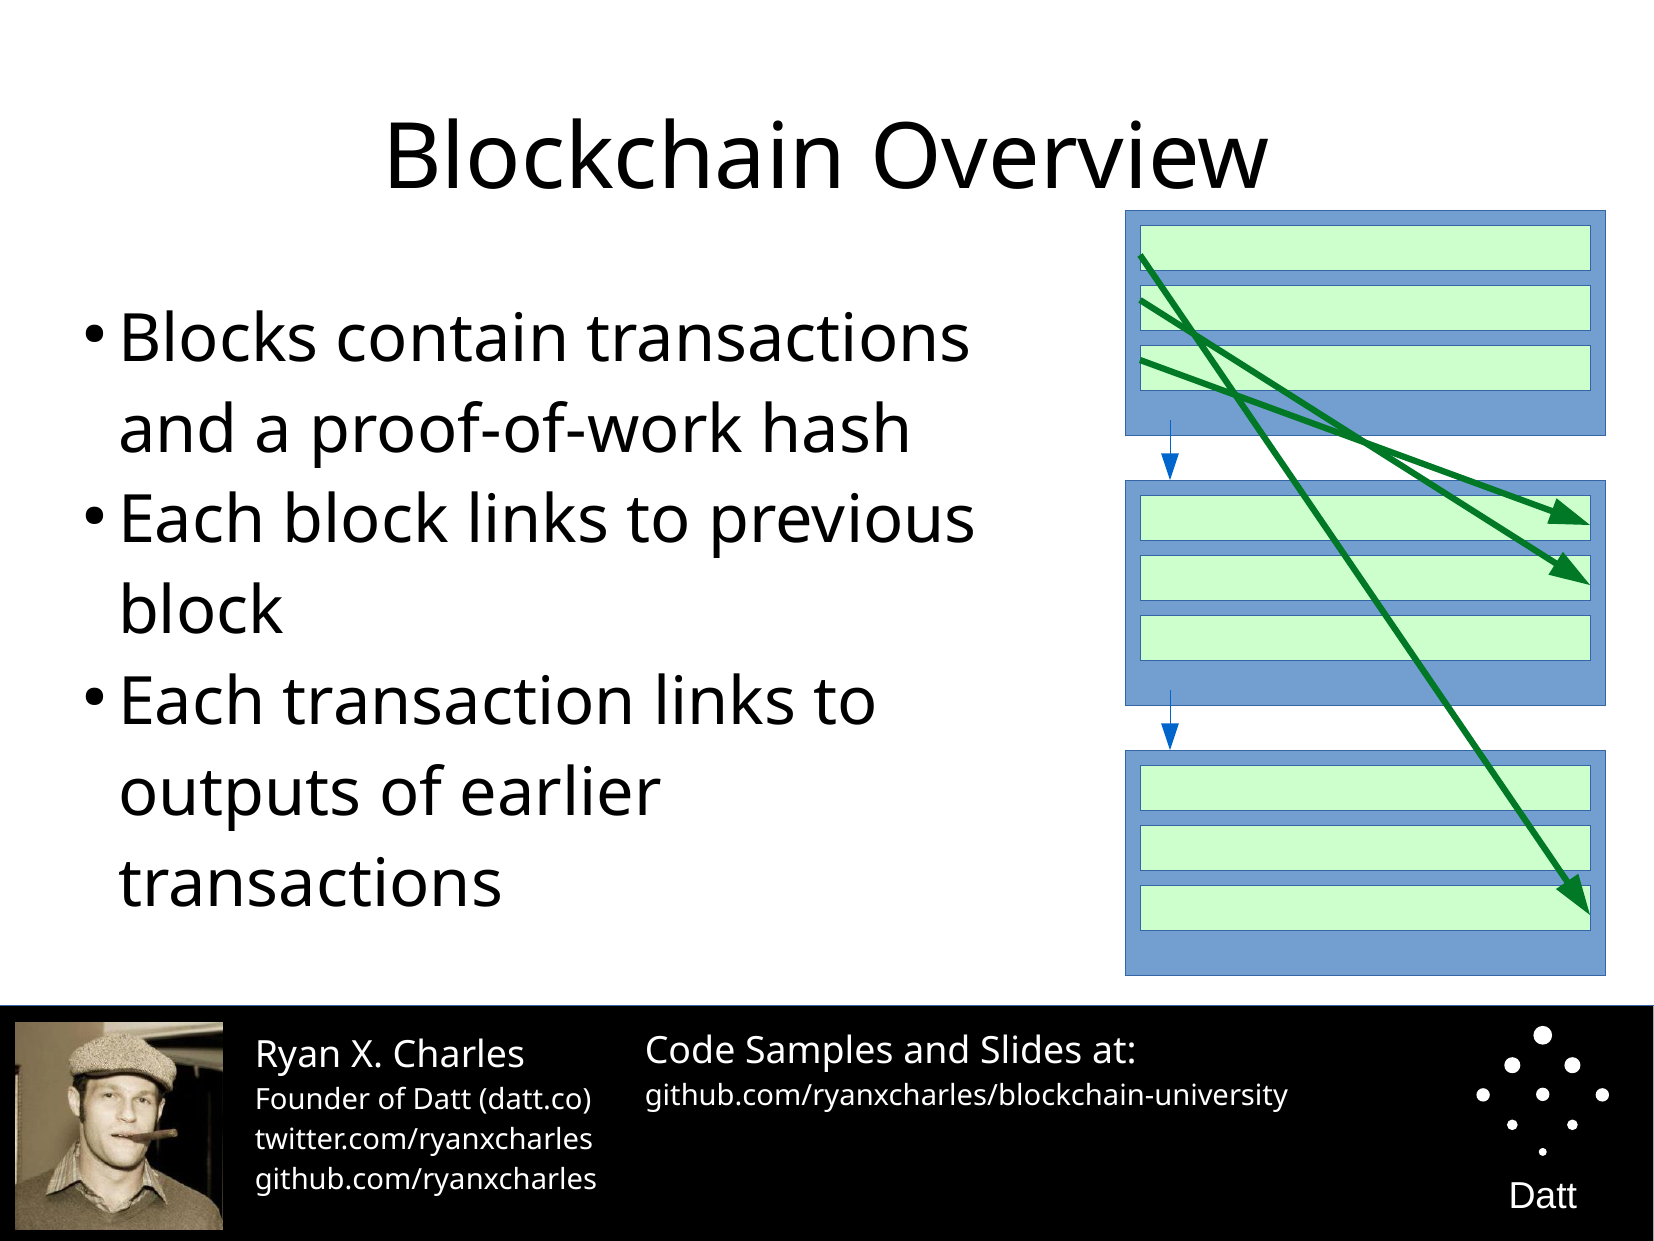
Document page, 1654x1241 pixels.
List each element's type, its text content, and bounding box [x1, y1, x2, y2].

text_box [0, 1005, 1654, 1241]
text_box [1125, 750, 1606, 976]
text_box [1246, 403, 1335, 436]
text_box Datt [1452, 1167, 1633, 1241]
picture [15, 1022, 223, 1231]
text_box [1298, 480, 1606, 706]
text_box Ryan X. Charles Founder of Datt (datt.co) twitter.com/ryanxcharles github.com/ryanxcharles [240, 1020, 976, 1241]
text_box [1208, 348, 1329, 425]
title Blockchain Overview [82, 49, 1571, 257]
subtitle Blocks contain transactions and a proof-of-work hash Each block links to previous block Each transaction links to outputs of earlier transactions [82, 290, 1021, 1010]
picture [1475, 1023, 1611, 1159]
text_box [1125, 210, 1606, 436]
text_box Code Samples and Slides at: github.com/ryanxcharles/blockchain-university [630, 1015, 1403, 1156]
text_box [1125, 480, 1443, 706]
